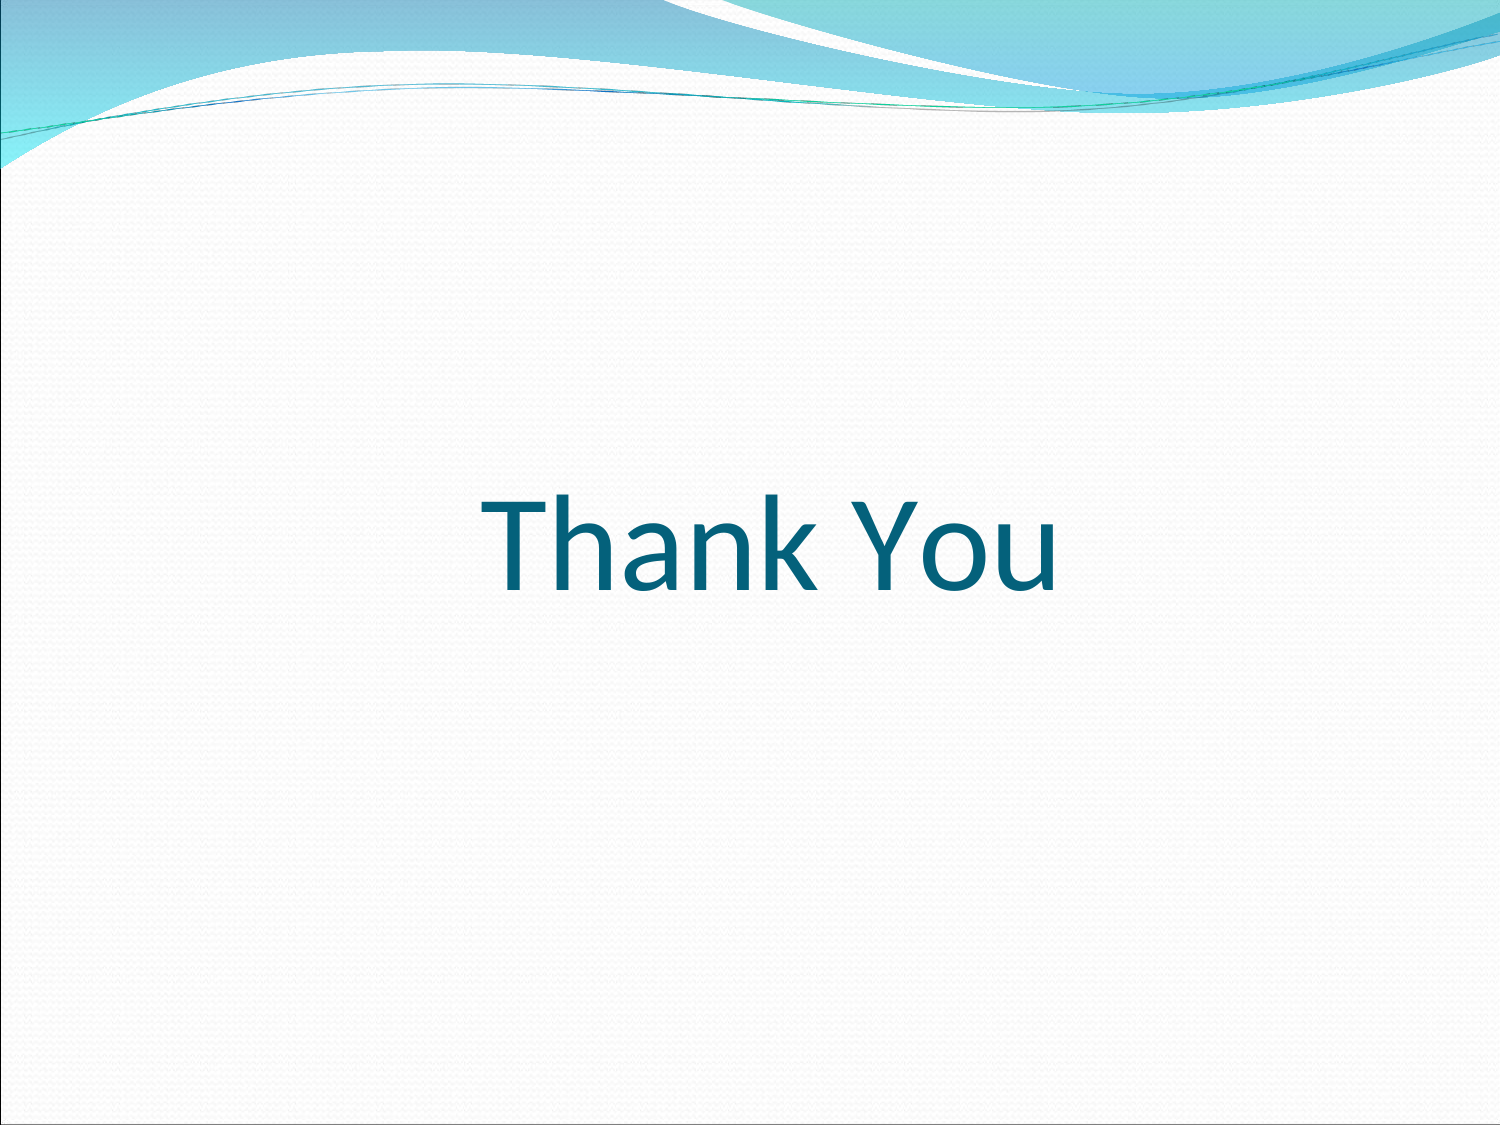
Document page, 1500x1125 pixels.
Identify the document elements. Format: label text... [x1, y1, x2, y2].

title Thank You [112, 437, 1463, 625]
picture [0, 0, 1500, 1125]
